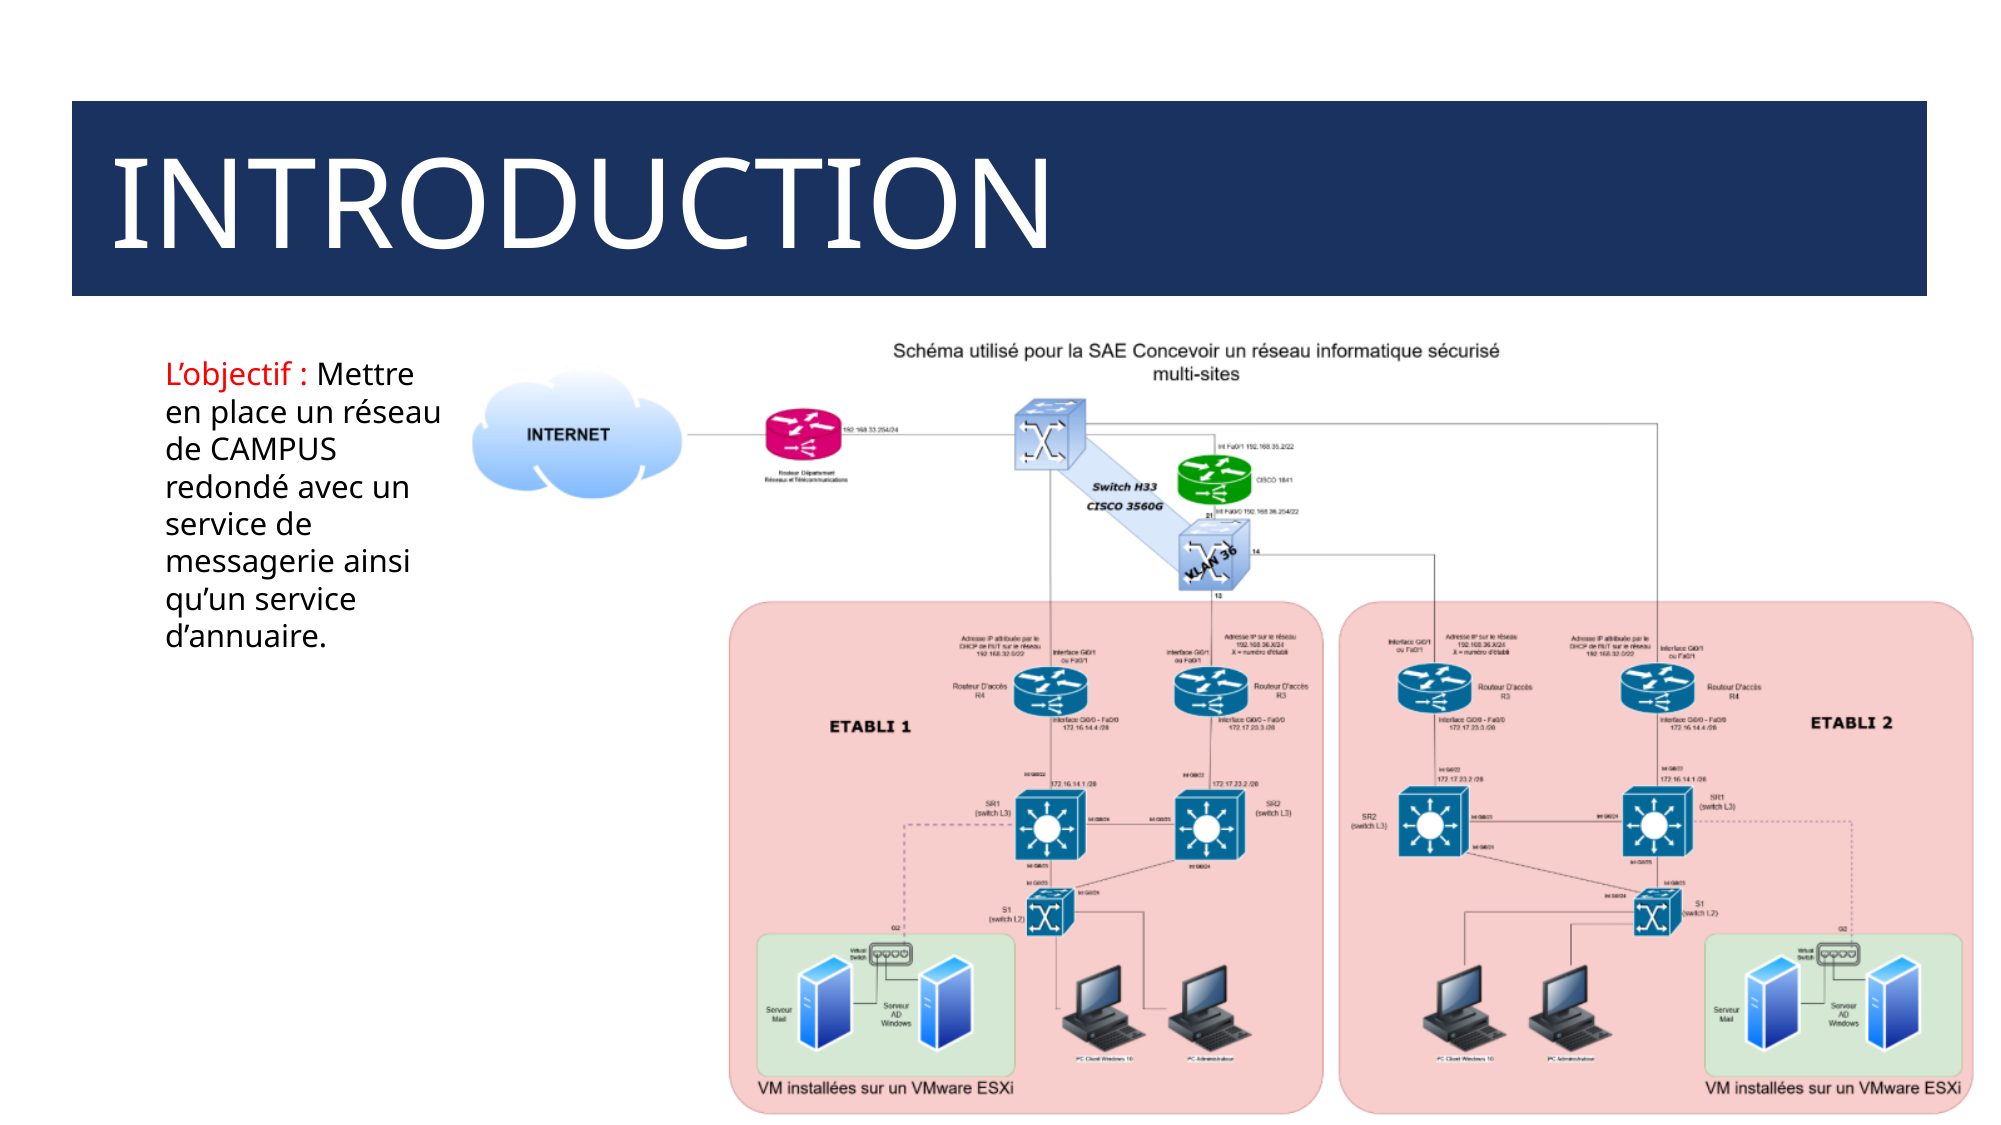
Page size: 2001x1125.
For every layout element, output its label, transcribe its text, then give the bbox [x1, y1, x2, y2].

text_box L’objectif : Mettre en place un réseau de CAMPUS redondé avec un service de messagerie ainsi qu’un service d’annuaire. [0, 309, 446, 552]
picture [446, 299, 2000, 1125]
title INTRODUCTION [95, 115, 1905, 282]
